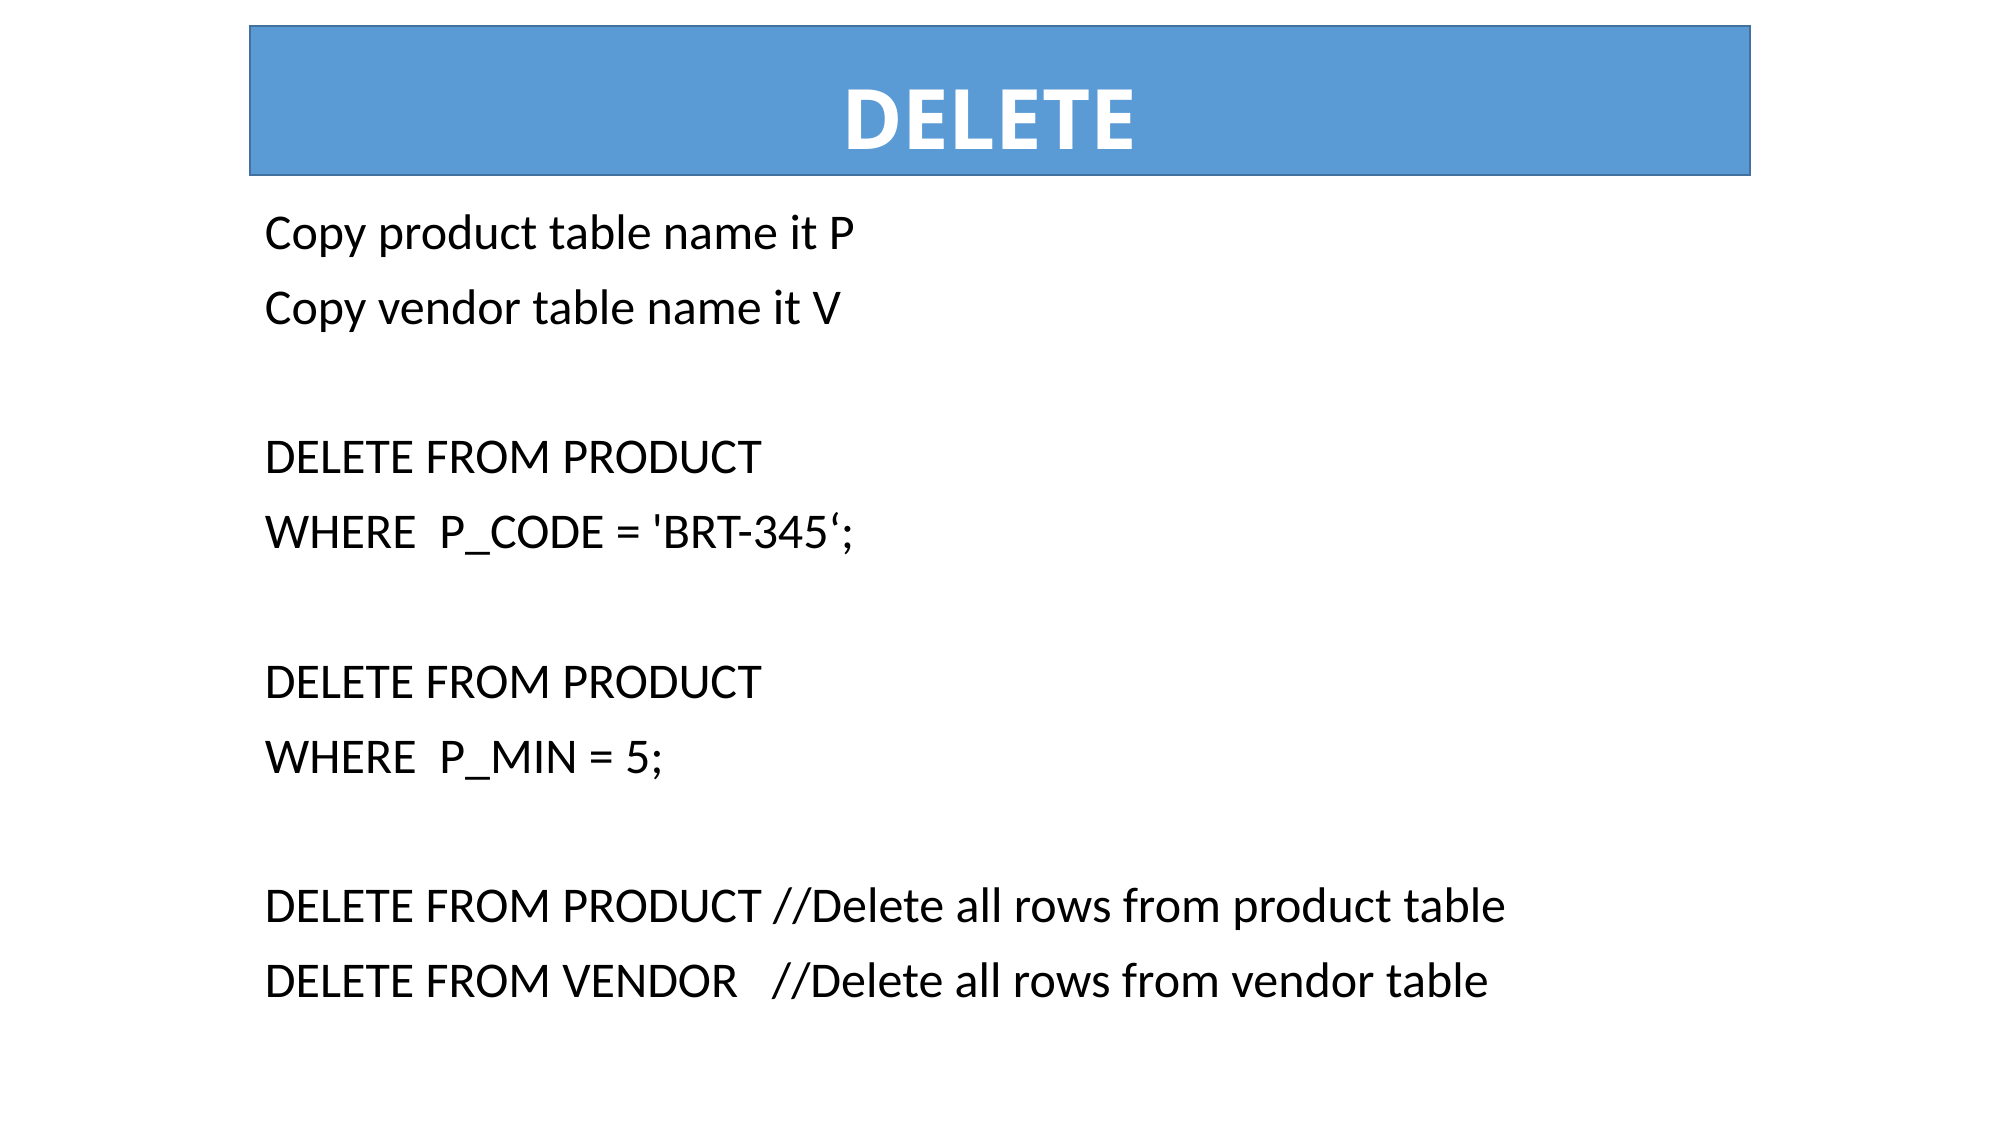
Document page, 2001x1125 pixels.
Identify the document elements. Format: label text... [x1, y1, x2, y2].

title DELETE [249, 26, 1750, 176]
subtitle Copy product table name it P Copy vendor table name it V DELETE FROM PRODUCT WHERE P_CODE = 'BRT-345‘; DELETE FROM PRODUCT WHERE P_MIN = 5; DELETE FROM PRODUCT //Delete all rows from product table DELETE FROM VENDOR //Delete all rows from vendor table [249, 198, 1750, 1103]
